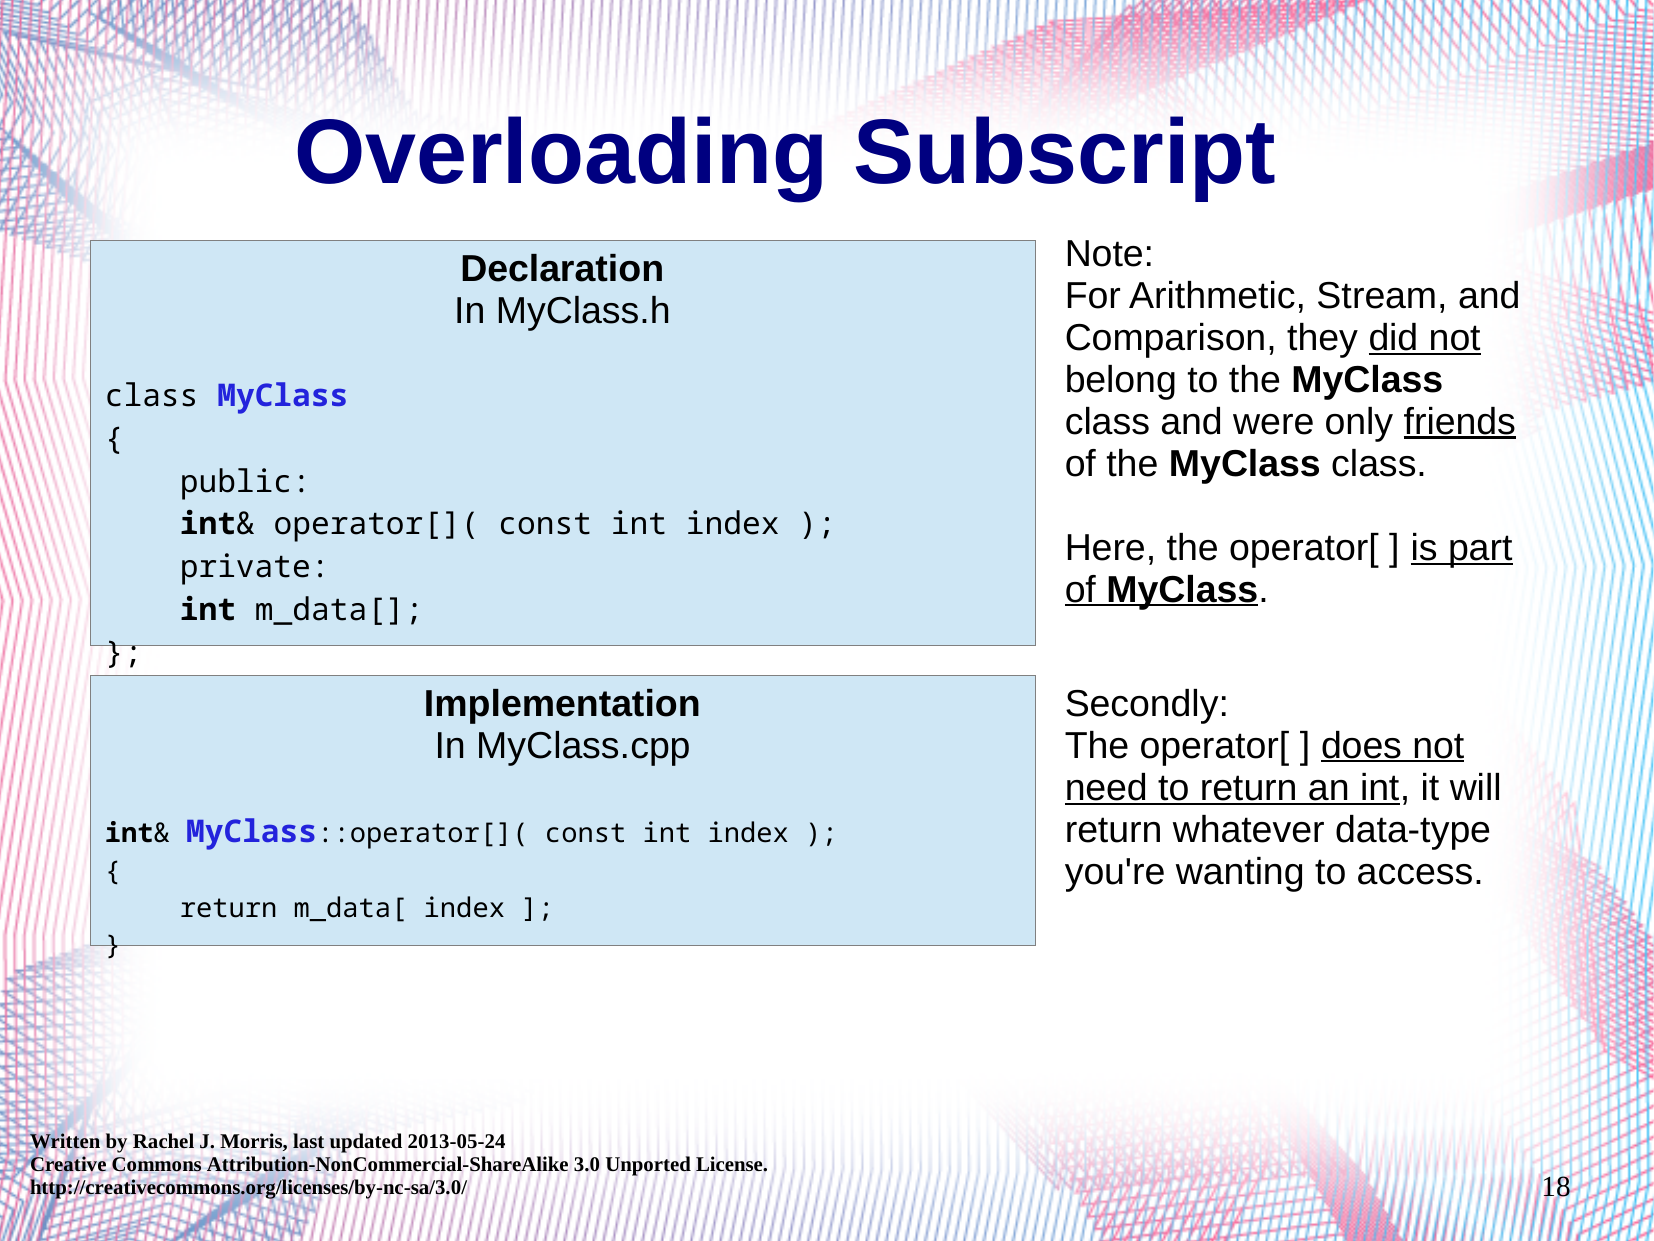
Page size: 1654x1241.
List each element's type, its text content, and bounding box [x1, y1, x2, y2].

title Overloading Subscript [41, 47, 1531, 256]
picture [0, 0, 1654, 1241]
text_box Implementation In MyClass.cpp int& MyClass::operator[]( const int index ); { return m_data[ index ]; } [90, 675, 1036, 946]
text_box Declaration In MyClass.h class MyClass { public: int& operator[]( const int index ); private: int m_data[]; }; [90, 240, 1036, 646]
text_box Note: For Arithmetic, Stream, and Comparison, they did not belong to the MyClass class and were only friends of the MyClass class. Here, the operator[ ] is part of MyClass. [1050, 225, 1546, 618]
text_box Secondly: The operator[ ] does not need to return an int, it will return whatever data-type you're wanting to access. [1050, 675, 1546, 900]
